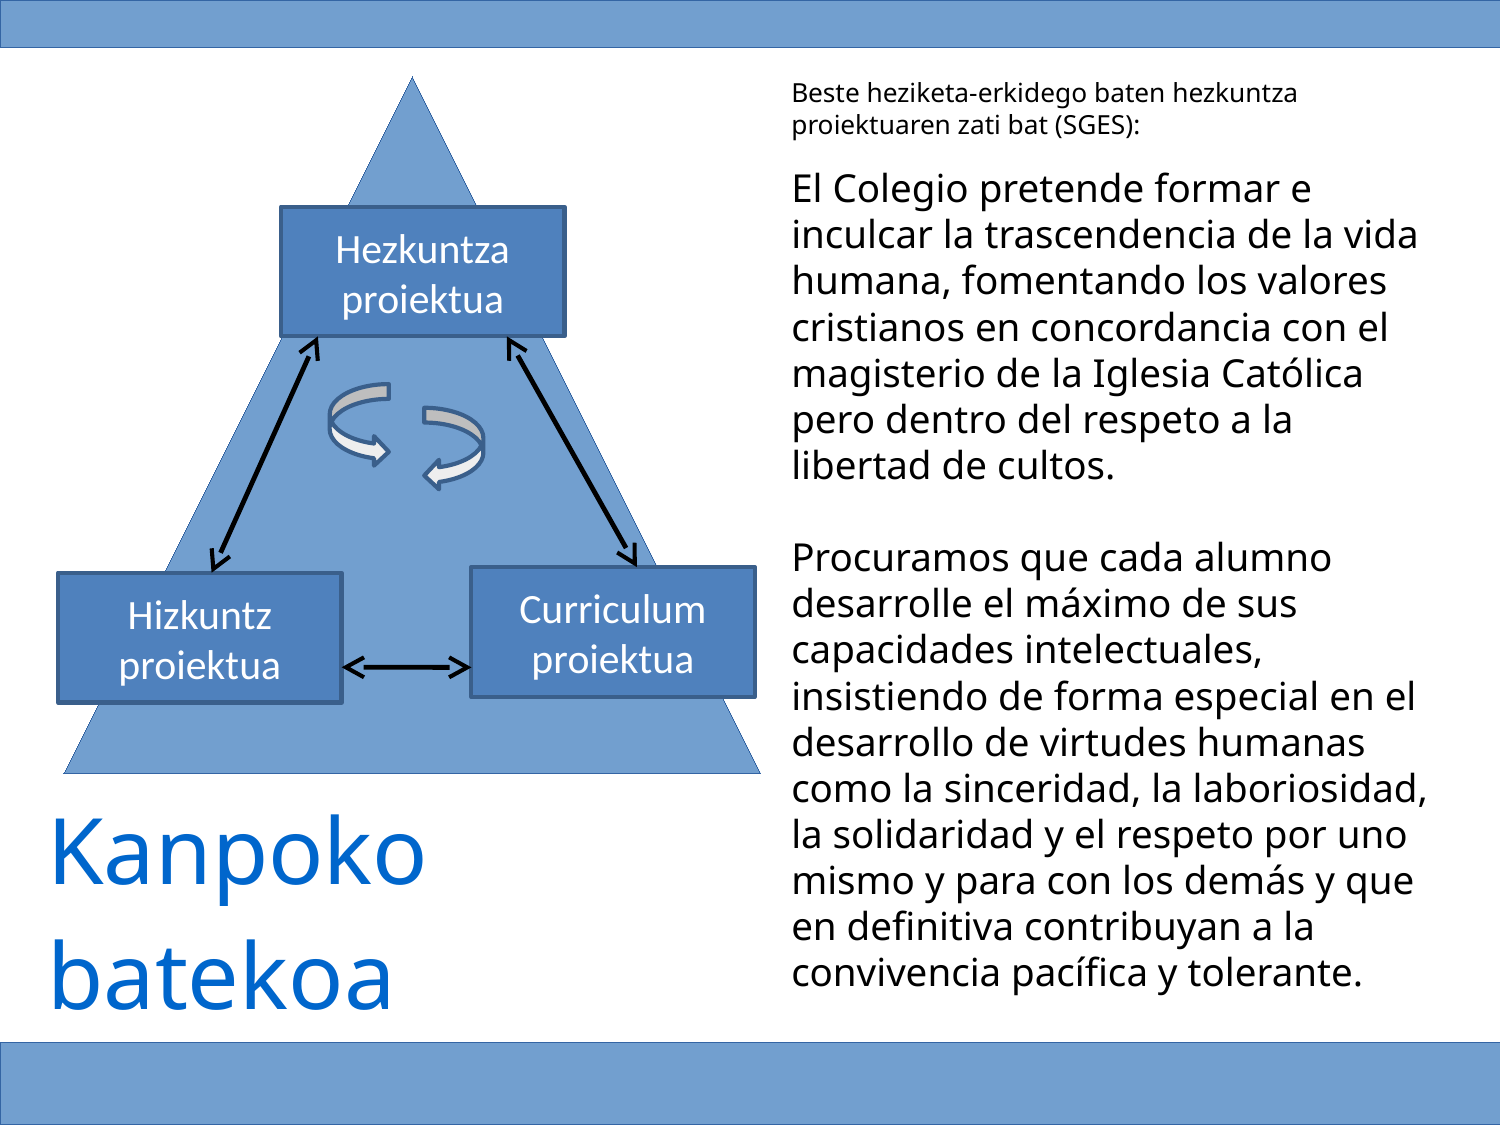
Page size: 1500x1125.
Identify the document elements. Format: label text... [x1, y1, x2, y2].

text_box Hezkuntza proiektua [280, 206, 565, 337]
text_box [347, 76, 477, 206]
text_box Curriculum proiektua [471, 566, 755, 697]
text_box Hizkuntz proiektua [58, 572, 342, 703]
list Beste heziketa-erkidego baten hezkuntza proiektuaren zati bat (SGES): El Colegio pretende formar e inculcar la trascendencia de la vida humana, fomentando los valores cristianos en concordancia con el magisterio de la Iglesia Católica pero dentro del respeto a la libertad de cultos. Procuramos que cada alumno desarrolle el máximo de sus capacidades intelectuales, insistiendo de forma especial en el desarrollo de virtudes humanas como la sinceridad, la laboriosidad, la solidaridad y el respeto por uno mismo y para con los demás y que en definitiva contribuyan a la convivencia pacífica y tolerante. [791, 76, 1439, 1011]
text_box [63, 337, 761, 774]
title Kanpoko batekoa [47, 817, 756, 1005]
